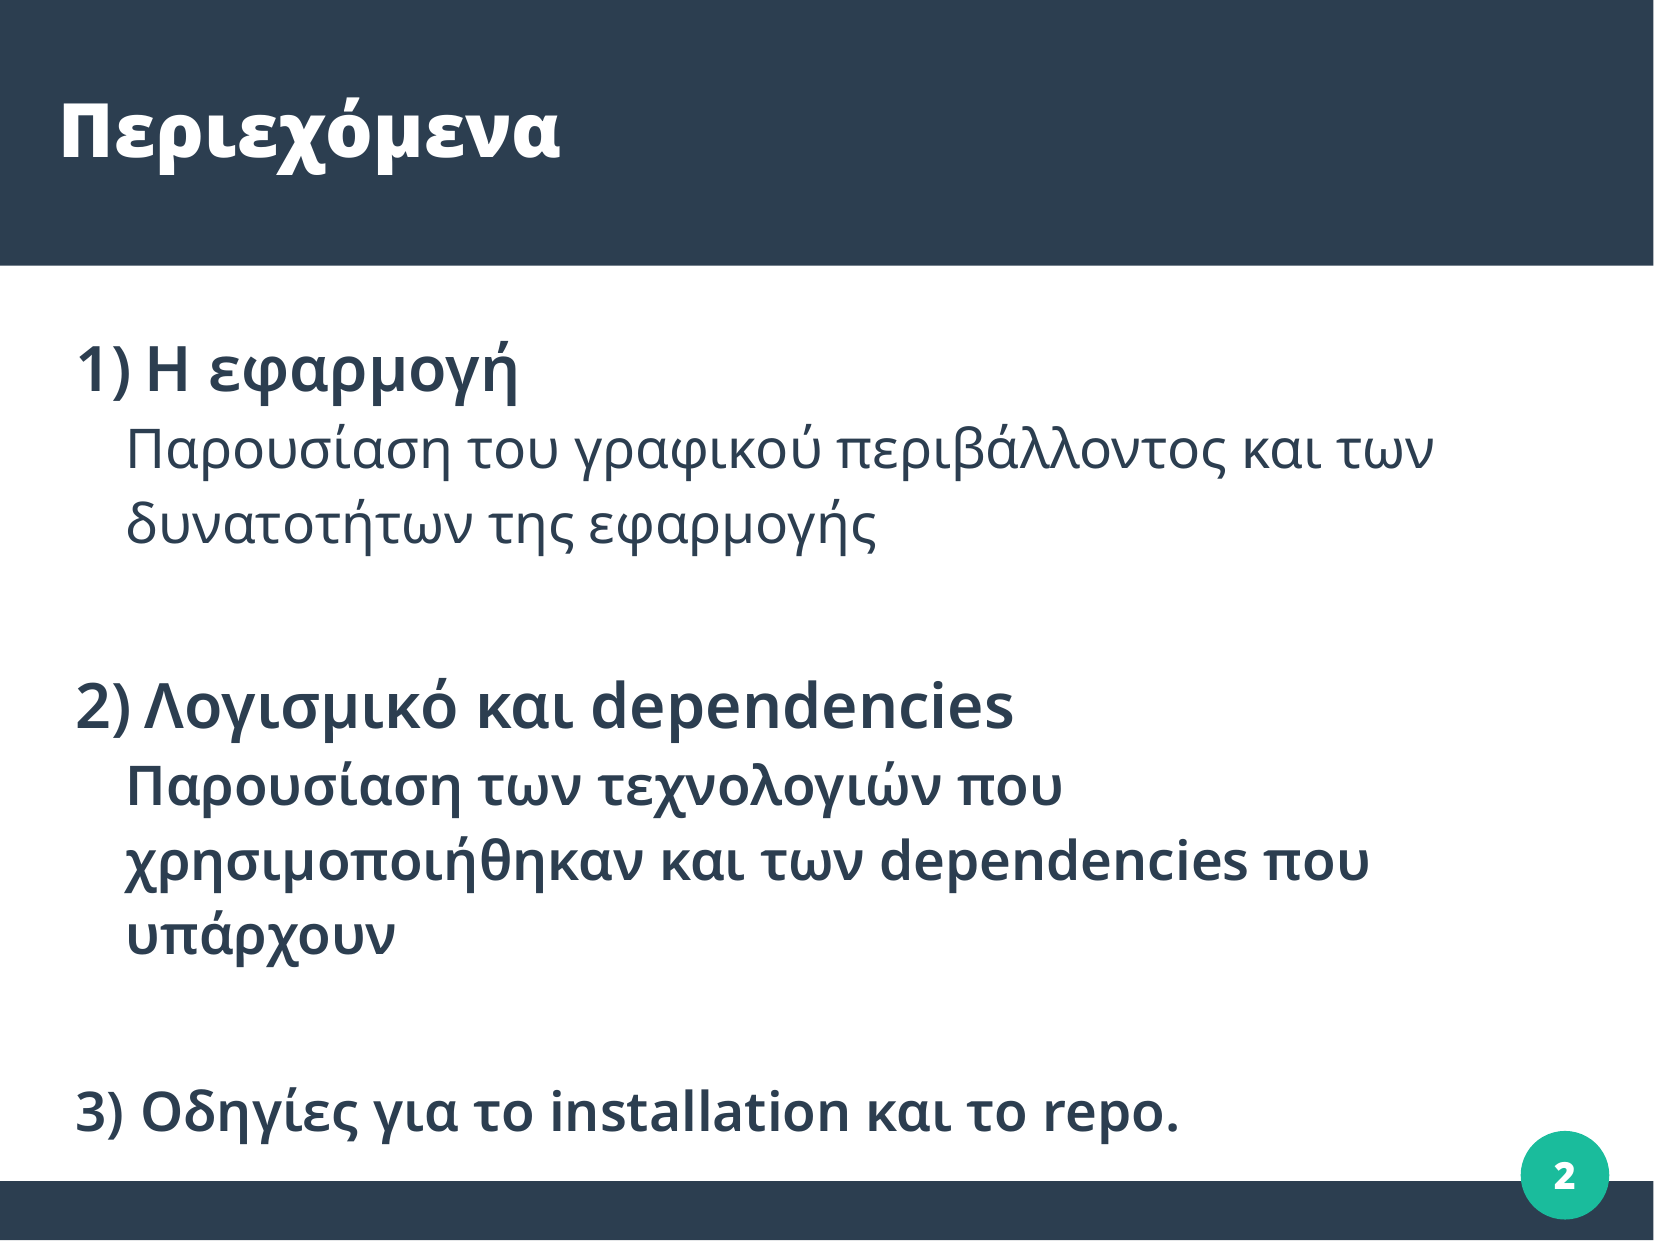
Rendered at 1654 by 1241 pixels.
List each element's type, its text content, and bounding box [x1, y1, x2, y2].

title Περιεχόμενα [59, 49, 1595, 207]
list Η εφαρμογή Παρουσίαση του γραφικού περιβάλλοντος και των δυνατοτήτων της εφαρμογής Λογισμικό και dependencies Παρουσίαση των τεχνολογιών που χρησιμοποιήθηκαν και των dependencies που υπάρχουν Οδηγίες για το installation και το repo. [59, 324, 1595, 1152]
